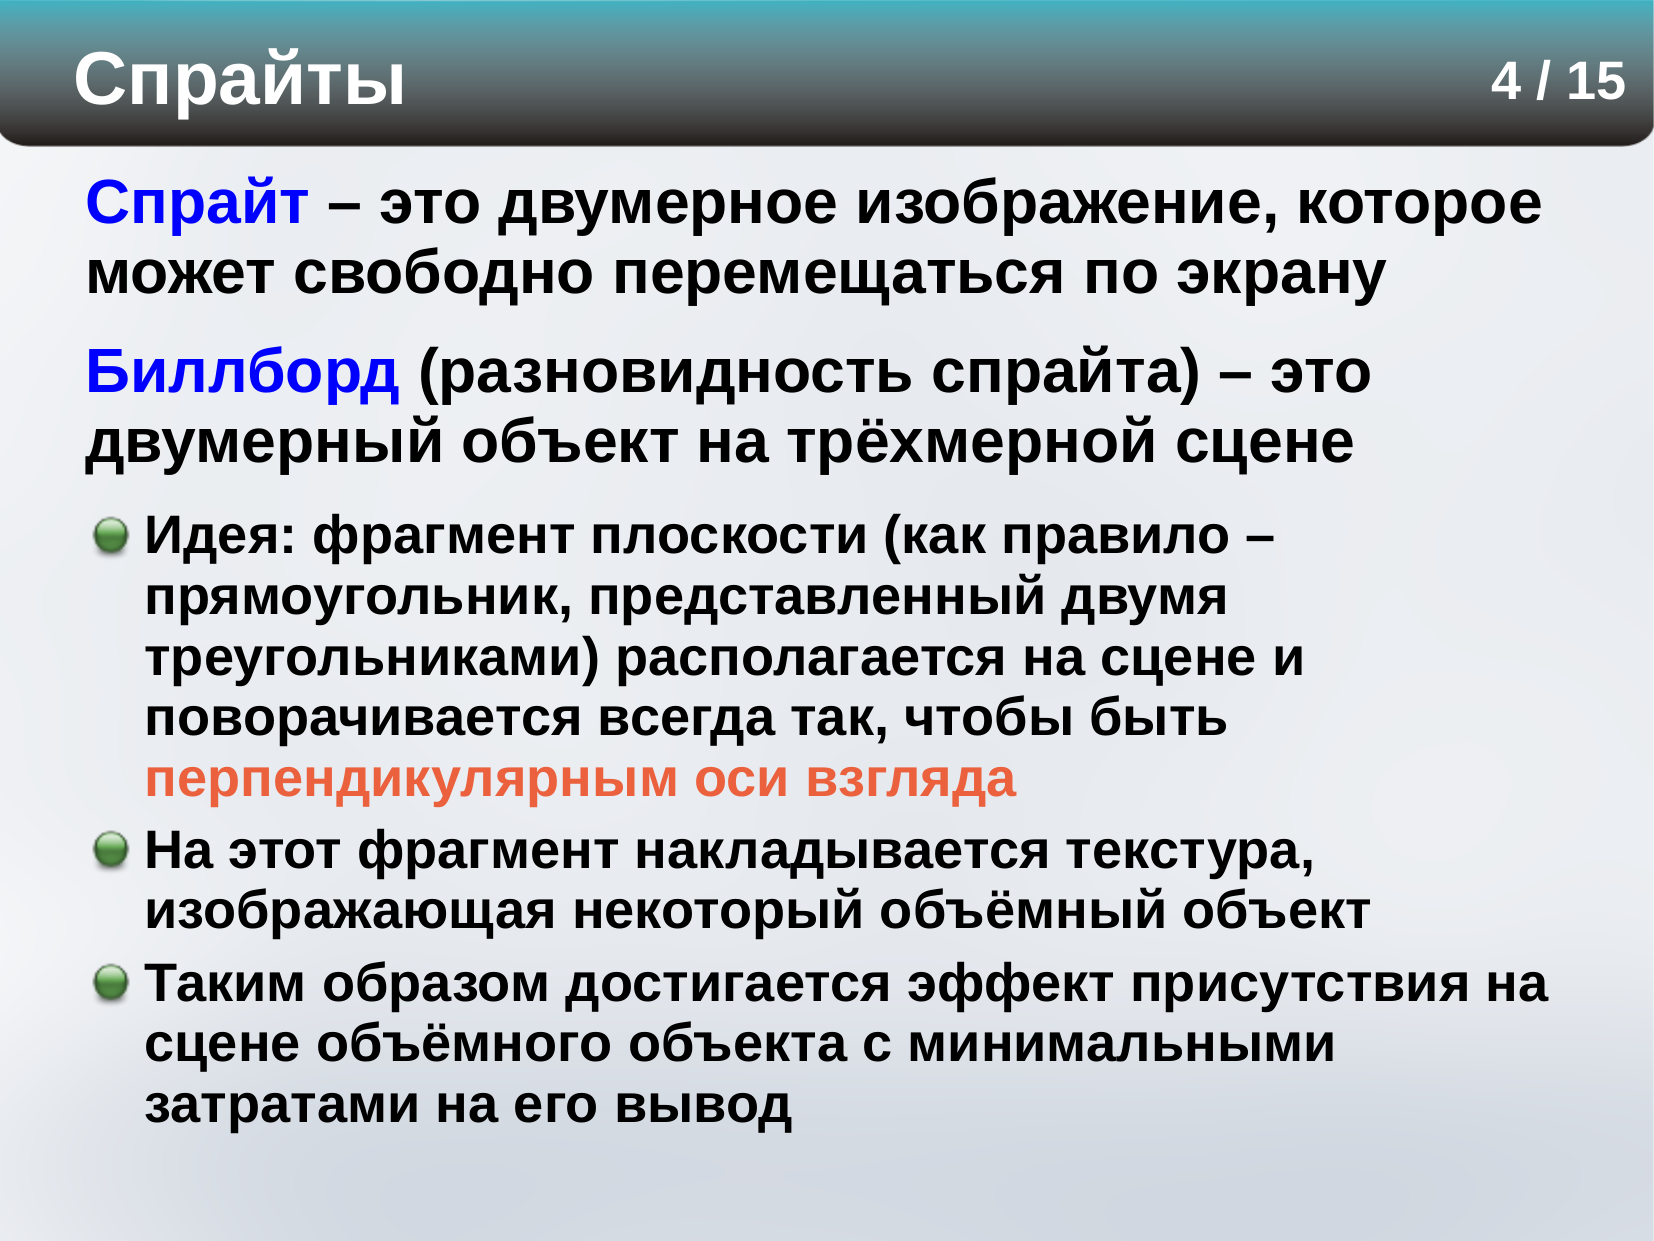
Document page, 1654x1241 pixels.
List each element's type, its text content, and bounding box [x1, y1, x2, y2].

text_box <номер> / 15 [1476, 42, 1654, 179]
picture [0, 0, 1654, 1241]
text_box Спрайт – это двумерное изображение, которое может свободно перемещаться по экрану Биллборд (разновидность спрайта) – это двумерный объект на трёхмерной сцене Идея: фрагмент плоскости (как правило – прямоугольник, представленный двумя треугольниками) располагается на сцене и поворачивается всегда так, чтобы быть перпендикулярным оси взгляда На этот фрагмент накладывается текстура, изображающая некоторый объёмный объект Таким образом достигается эффект присутствия на сцене объёмного объекта с минимальными затратами на его вывод [70, 159, 1595, 1142]
text_box Спрайты [59, 29, 1359, 129]
